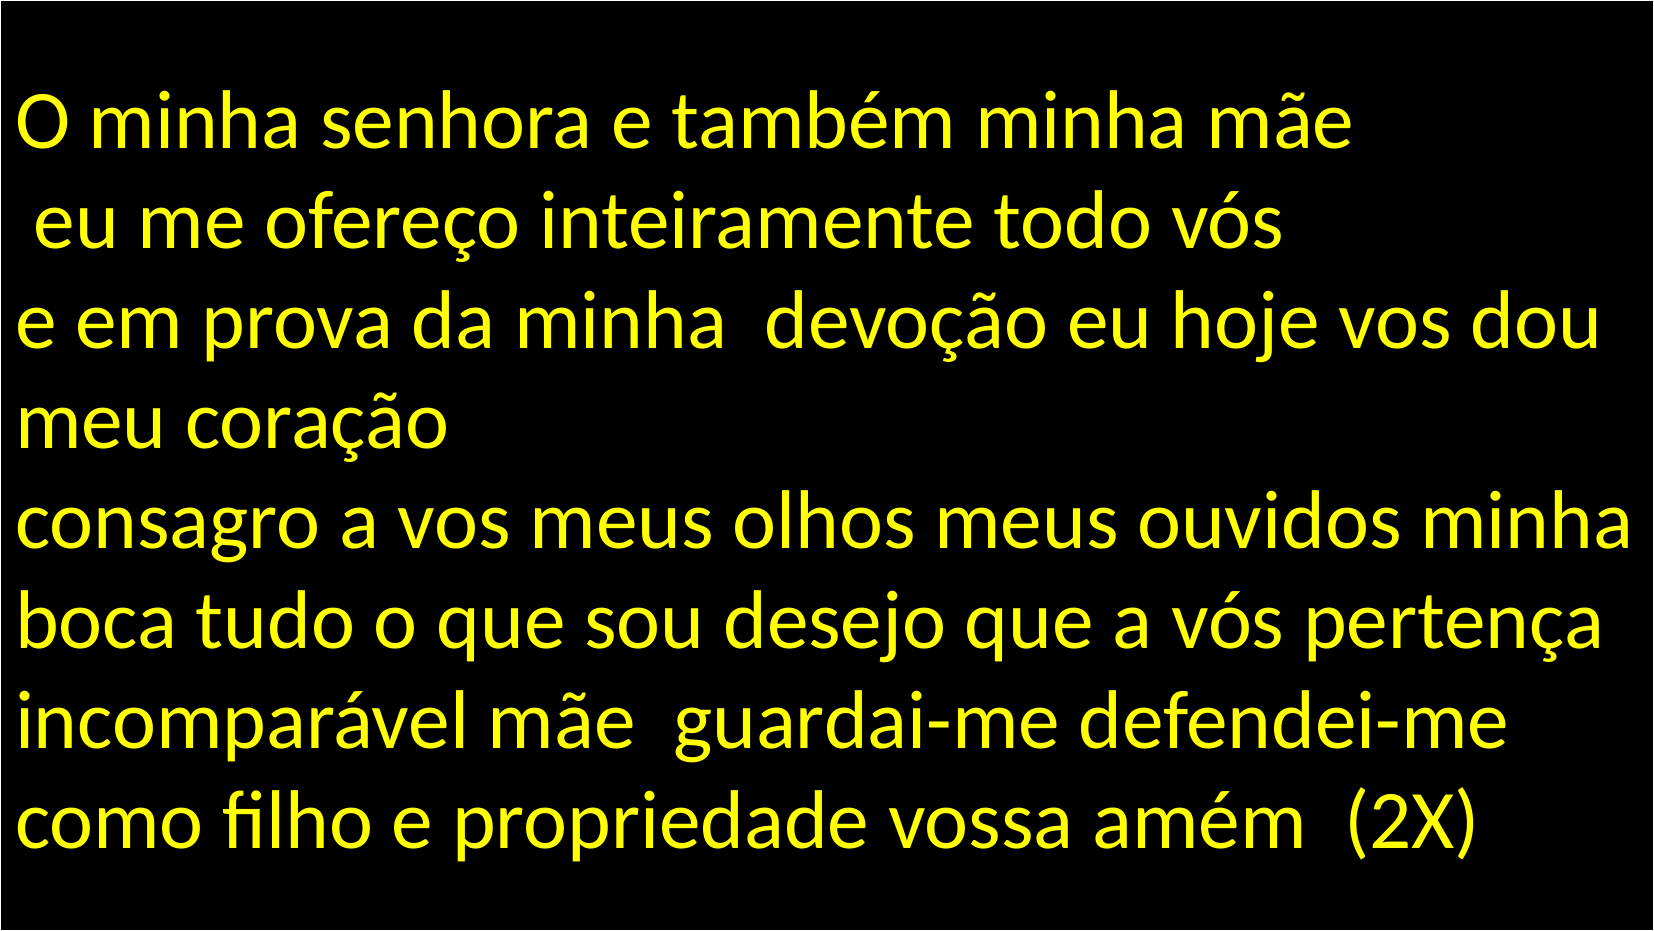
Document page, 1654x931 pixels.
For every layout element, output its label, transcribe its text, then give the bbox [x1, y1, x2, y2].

title O minha senhora e também minha mãe eu me ofereço inteiramente todo vós e em prova da minha devoção eu hoje vos dou meu coração consagro a vos meus olhos meus ouvidos minha boca tudo o que sou desejo que a vós pertença incomparável mãe guardai-me defendei-me como filho e propriedade vossa amém (2X) [0, 0, 1654, 931]
